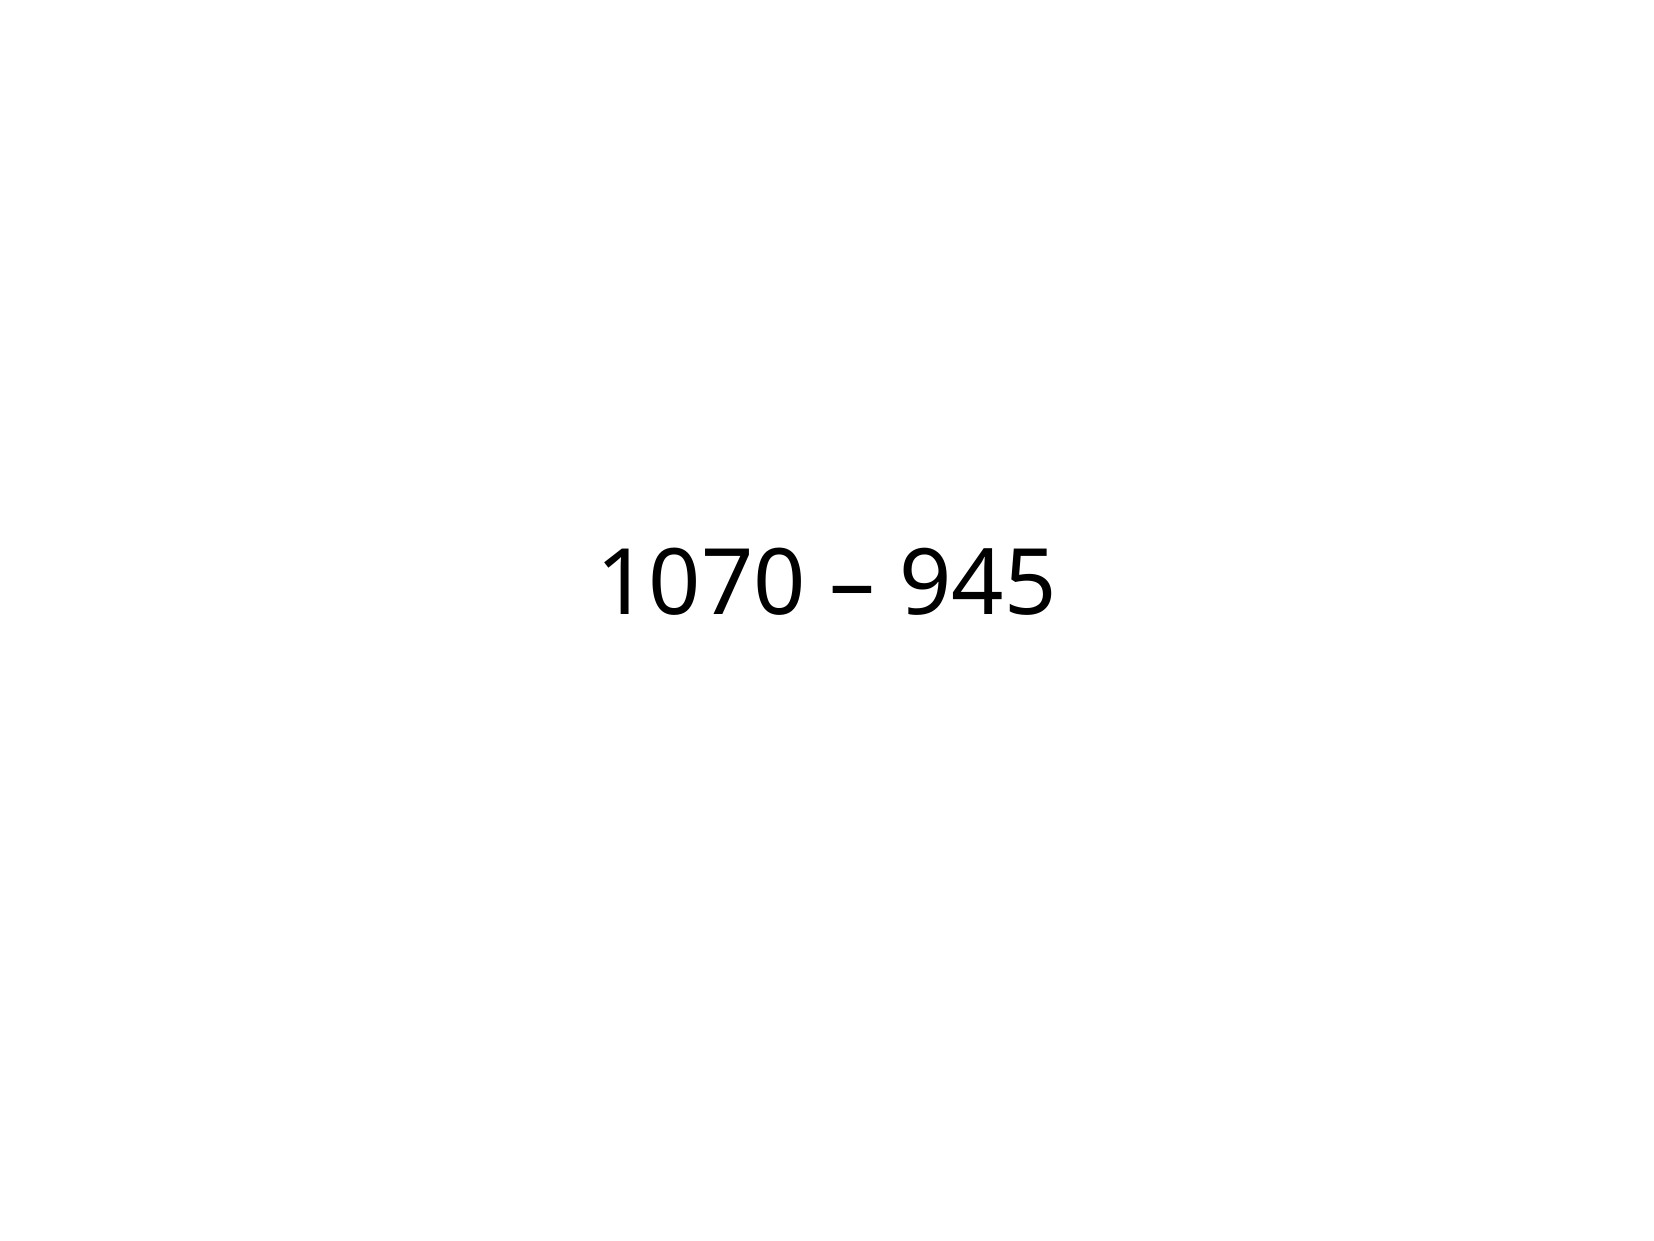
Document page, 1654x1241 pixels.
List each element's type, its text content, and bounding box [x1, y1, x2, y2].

subtitle 1070 – 945 [82, 56, 1571, 1102]
